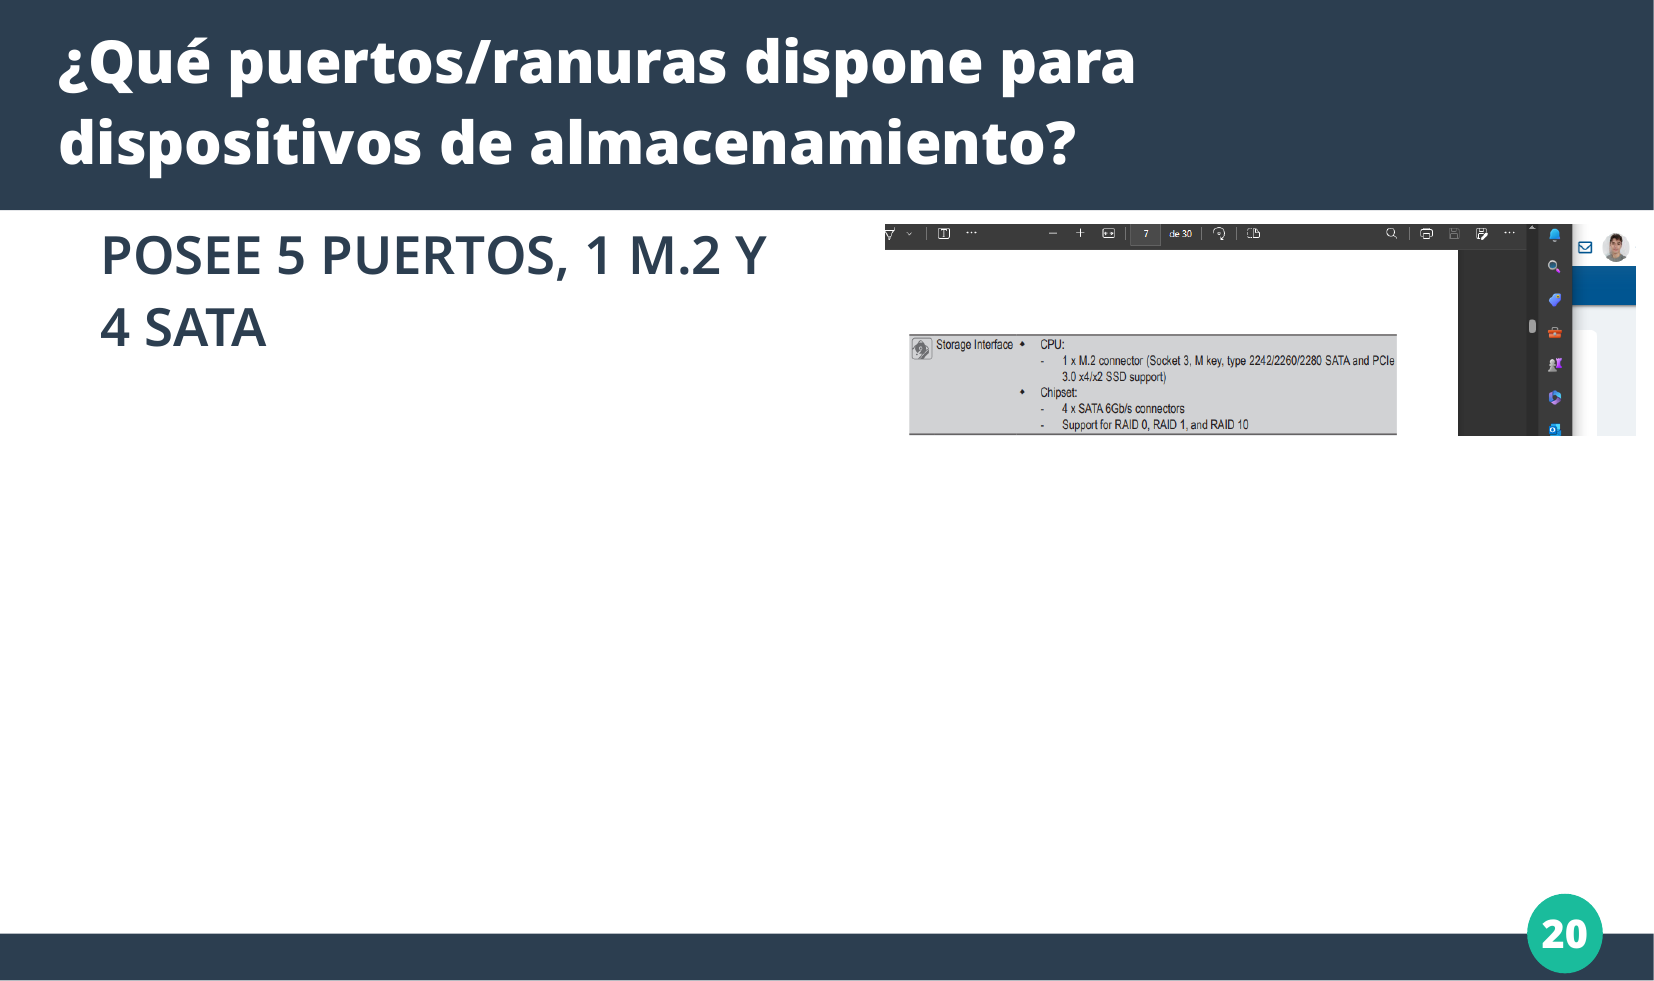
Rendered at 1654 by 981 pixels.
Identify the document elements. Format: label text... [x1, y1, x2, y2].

picture [885, 224, 1636, 436]
title ¿Qué puertos/ranuras dispone para dispositivos de almacenamiento? [59, 38, 1595, 164]
list POSEE 5 PUERTOS, 1 M.2 Y 4 SATA [29, 217, 779, 872]
